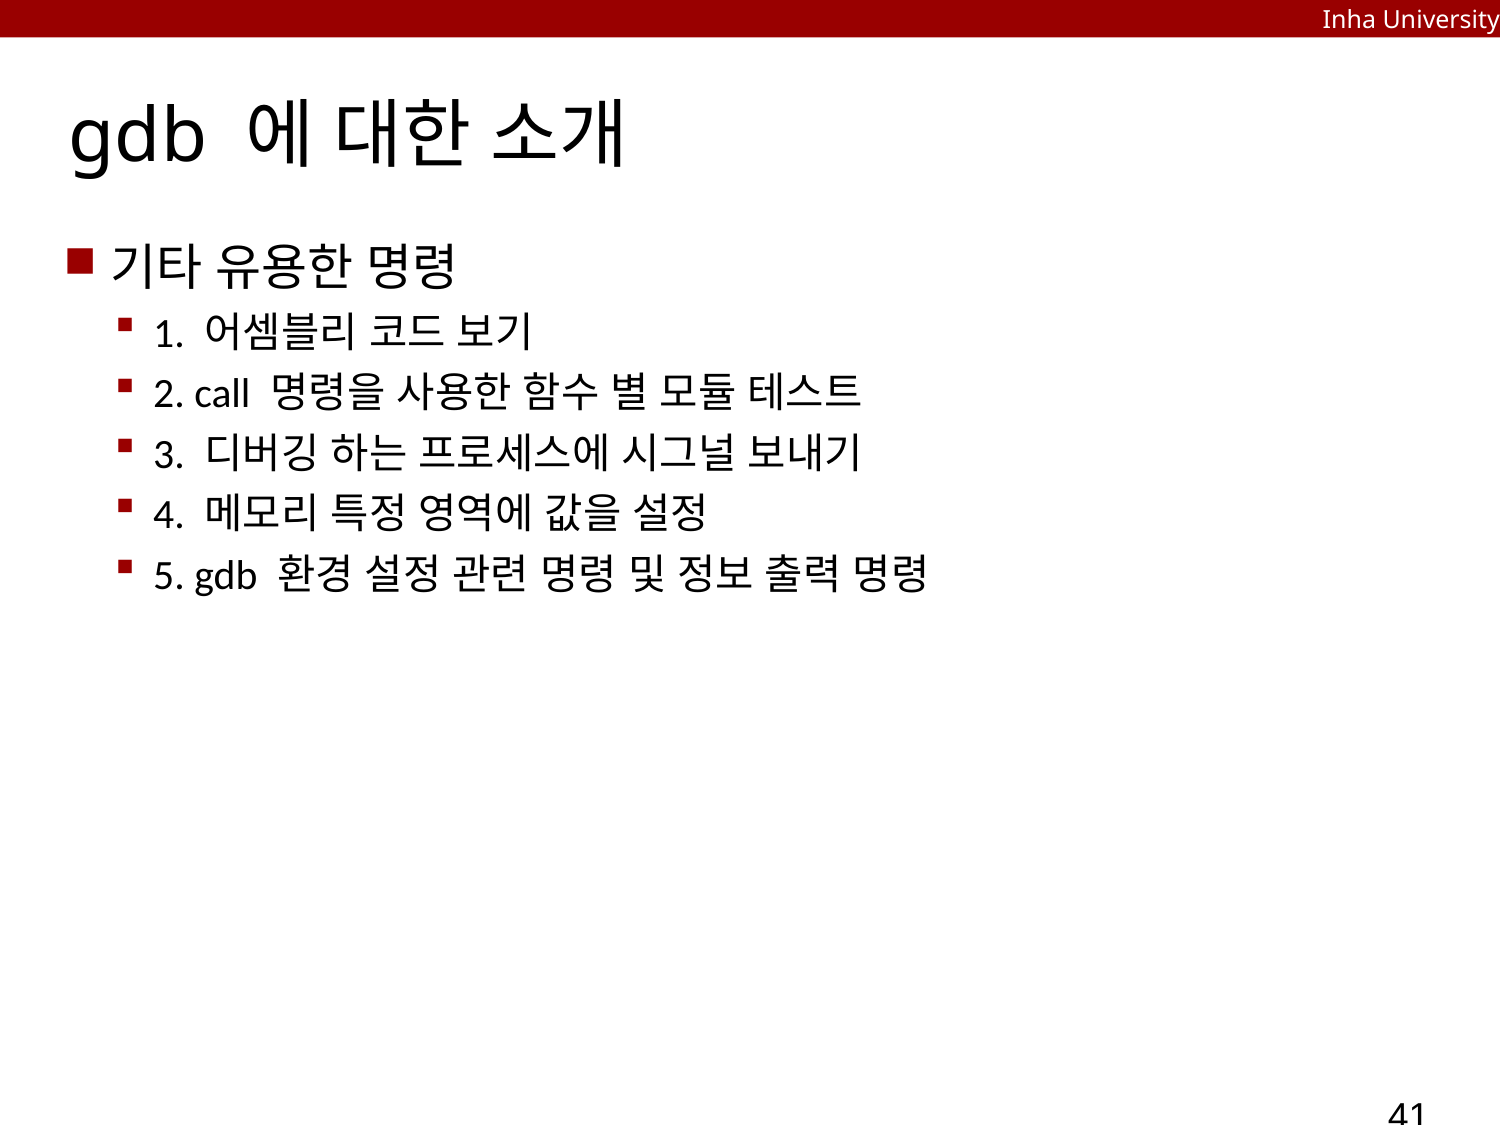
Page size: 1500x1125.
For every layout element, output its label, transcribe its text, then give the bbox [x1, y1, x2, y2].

text_box [0, 0, 1500, 38]
text_box Inha University [1322, 3, 1500, 33]
title gdb 에 대한 소개 [62, 41, 1438, 221]
list 기타 유용한 명령 1. 어셈블리 코드 보기 2. call 명령을 사용한 함수 별 모듈 테스트 3. 디버깅 하는 프로세스에 시그널 보내기 4. 메모리 특정 영역에 값을 설정 5. gdb 환경 설정 관련 명령 및 정보 출력 명령 [62, 229, 1438, 1050]
